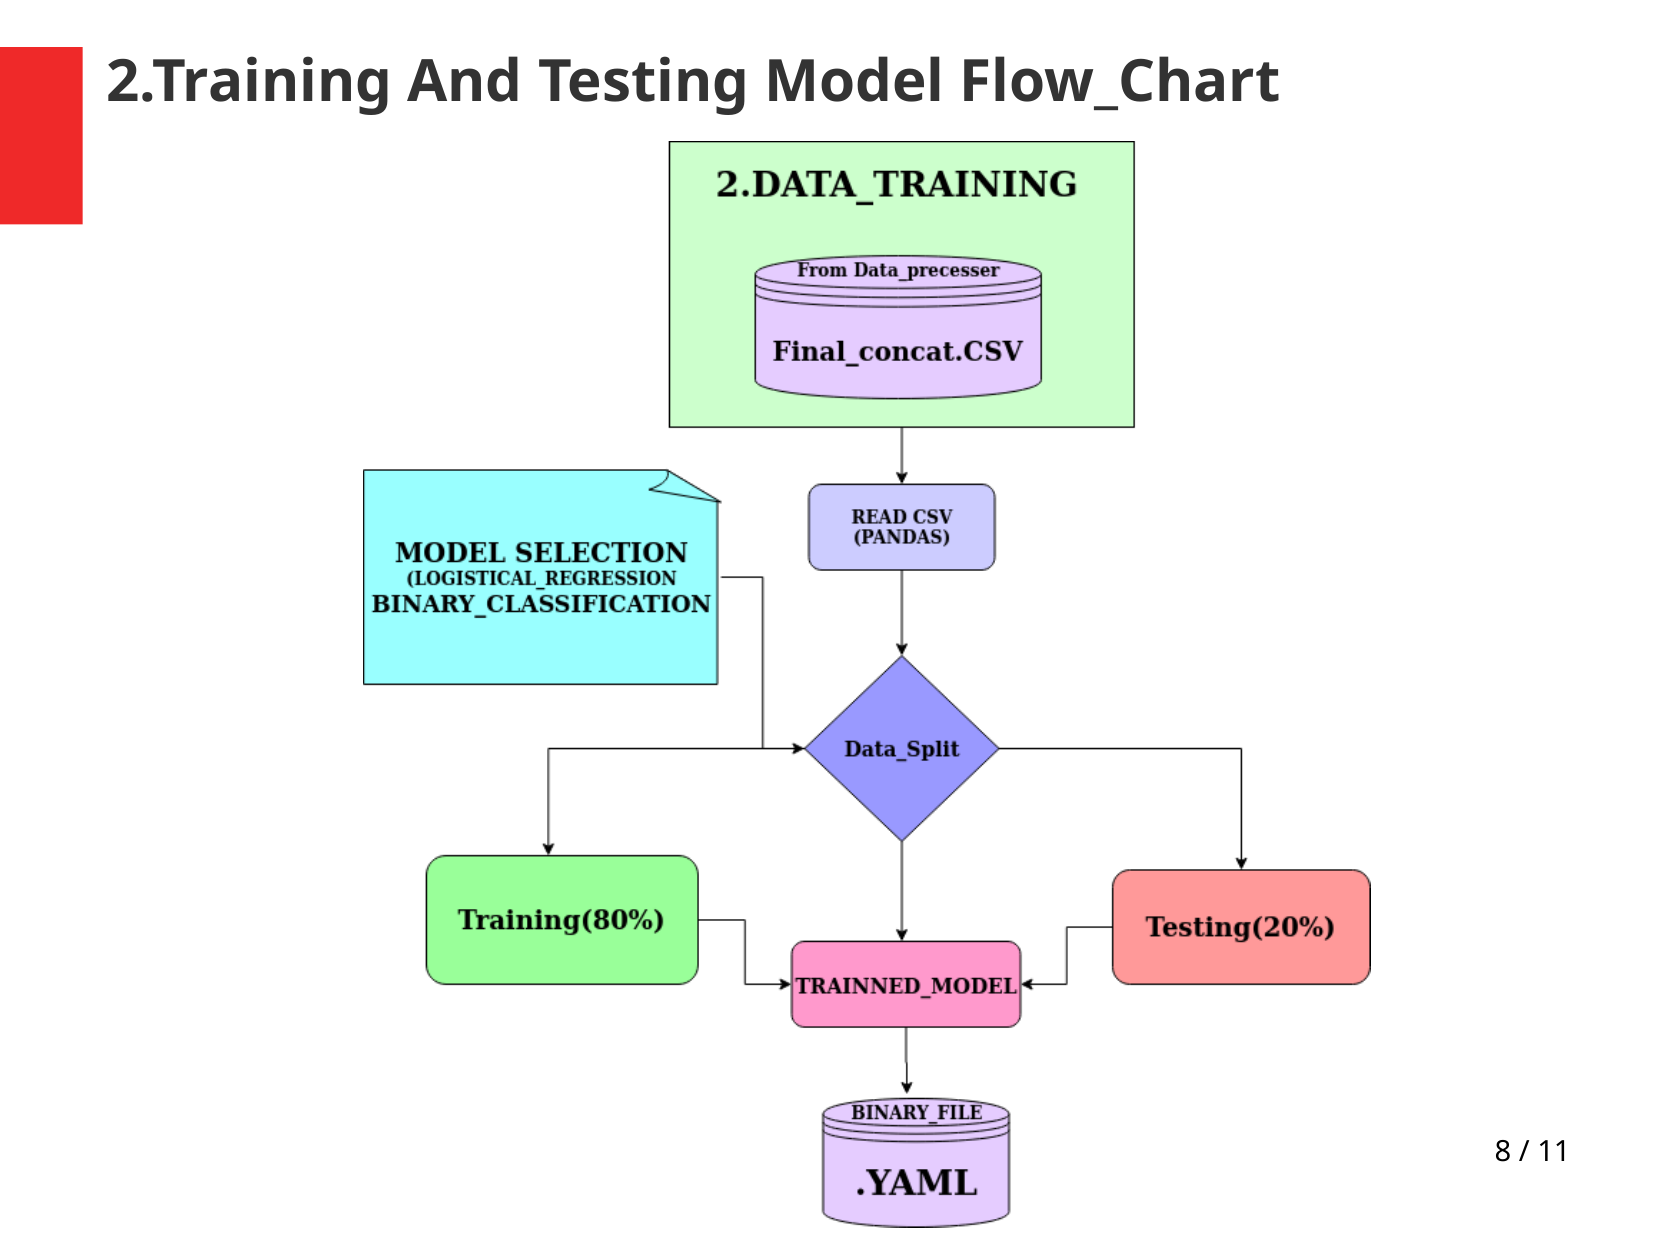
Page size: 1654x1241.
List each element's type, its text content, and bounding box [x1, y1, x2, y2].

title 2.Training And Testing Model Flow_Chart [106, 4, 1560, 154]
picture [363, 141, 1371, 1228]
